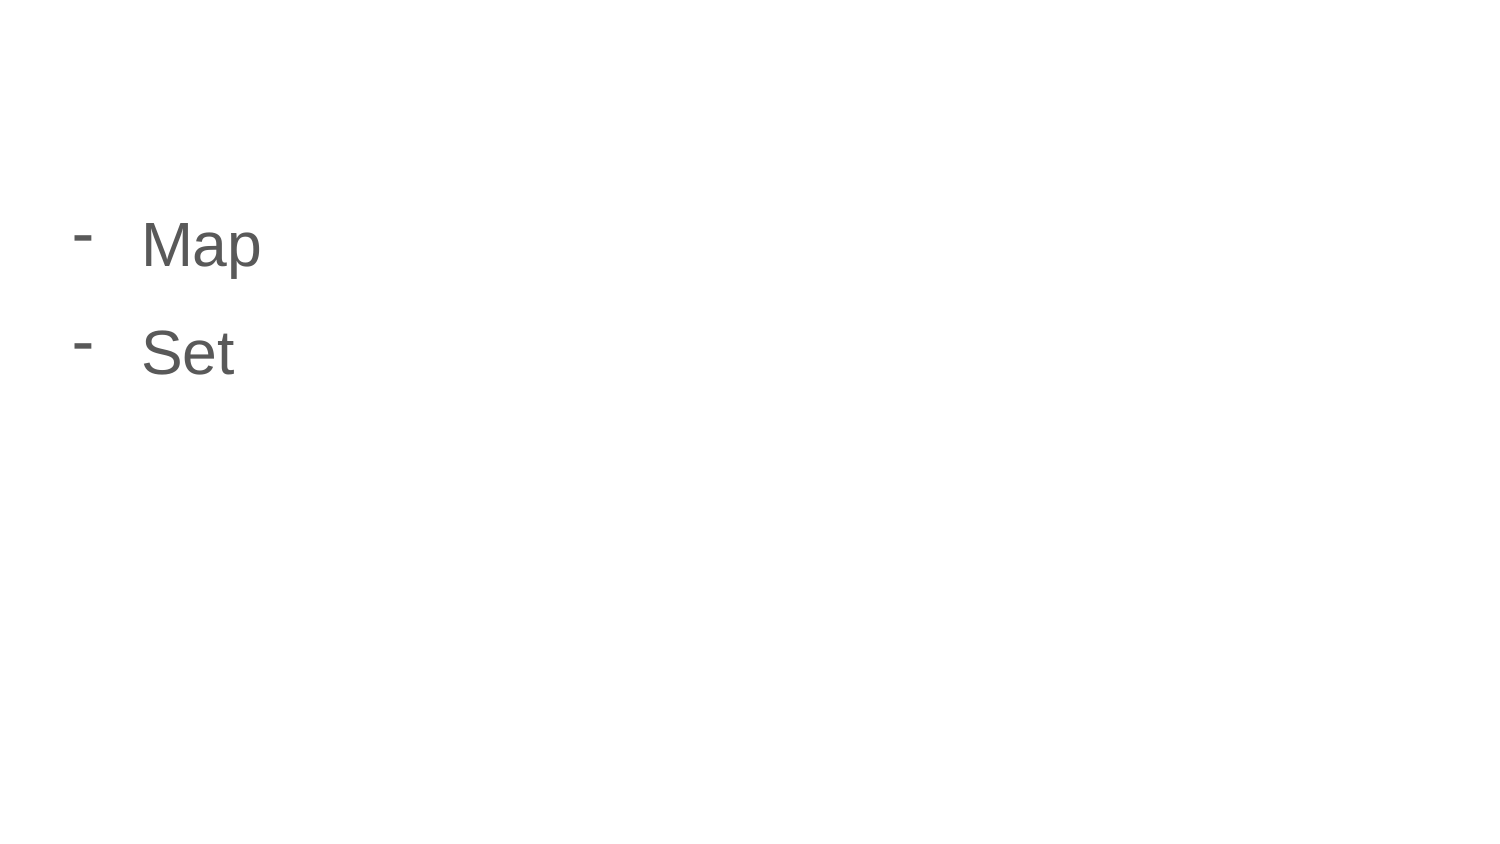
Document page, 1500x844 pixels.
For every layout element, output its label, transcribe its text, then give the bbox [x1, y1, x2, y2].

list Map Set [51, 189, 1449, 750]
